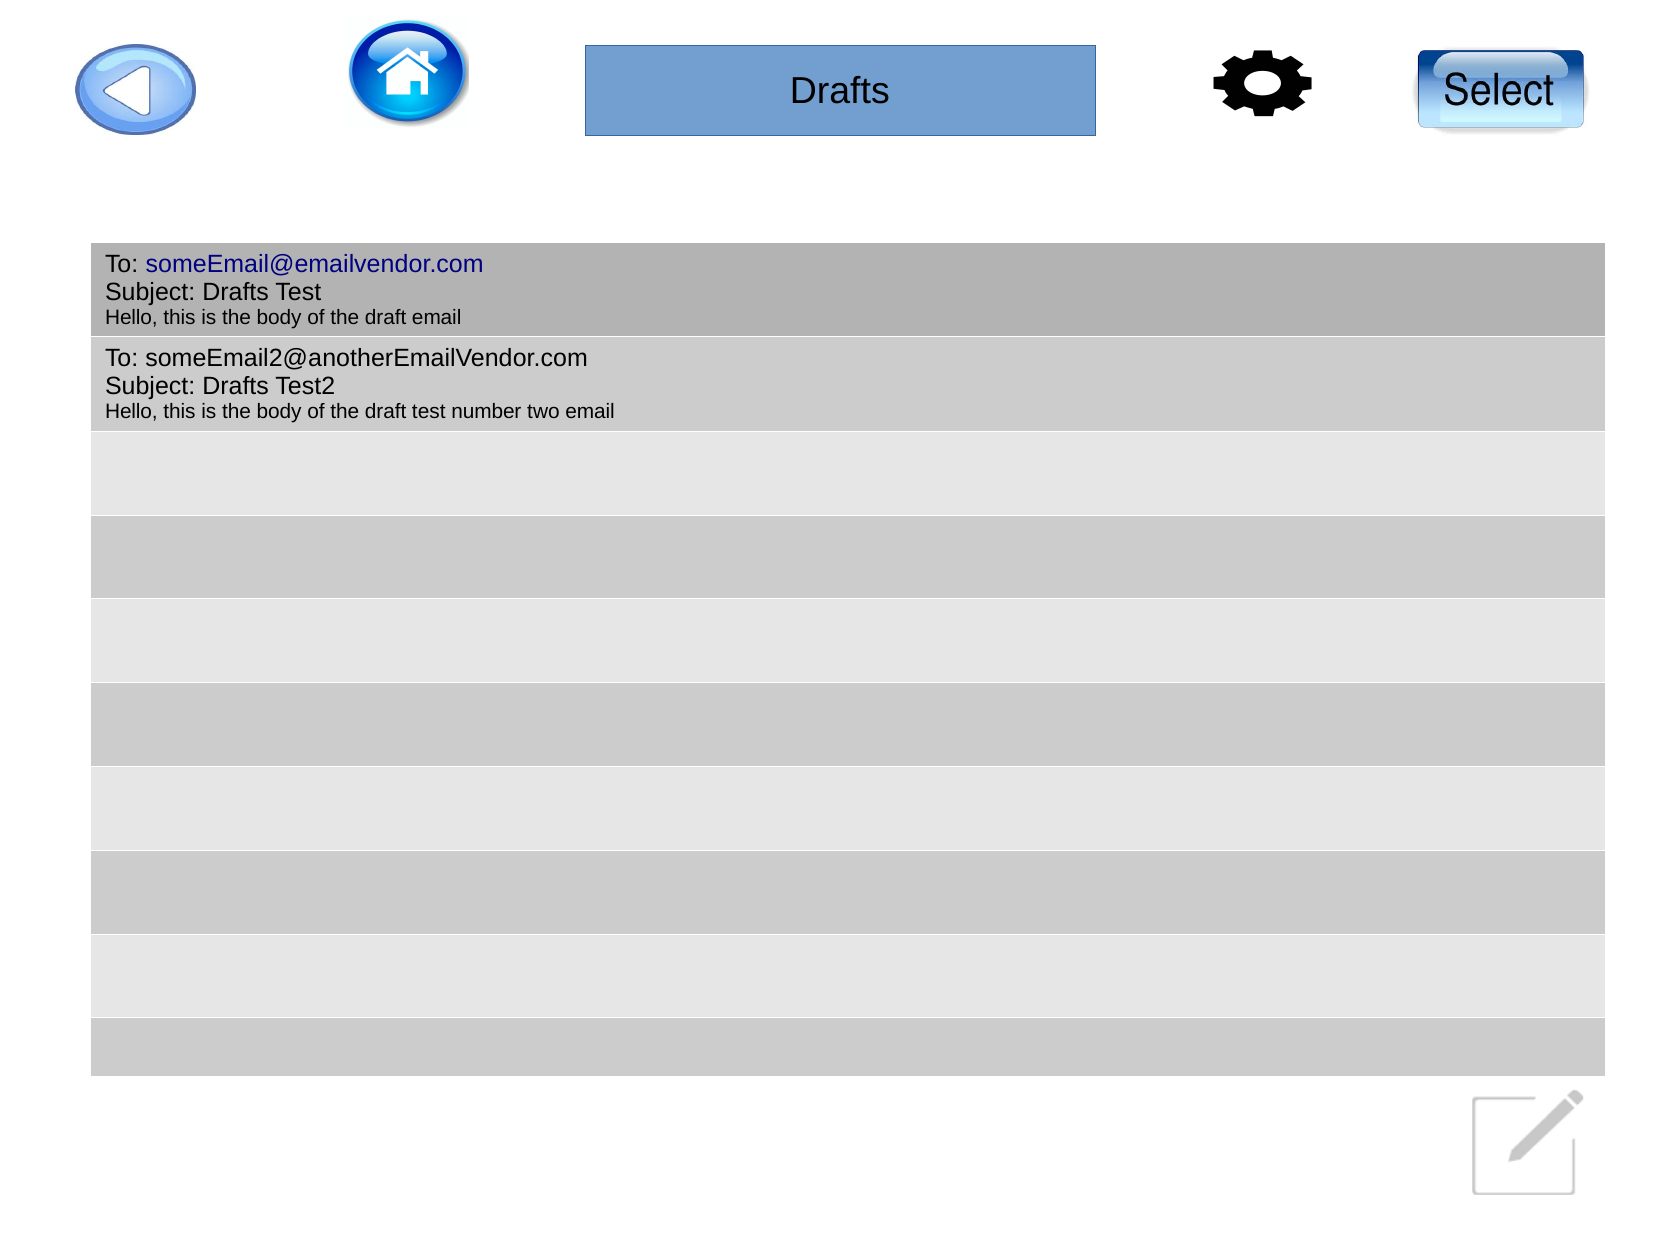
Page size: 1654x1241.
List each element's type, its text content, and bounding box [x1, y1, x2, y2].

table_cell [91, 767, 1605, 850]
picture [1410, 45, 1591, 136]
table_cell [91, 851, 1605, 934]
table_cell [91, 432, 1605, 515]
table_cell [91, 683, 1605, 766]
table_cell [91, 516, 1605, 598]
picture [1425, 1079, 1636, 1201]
table_cell [91, 935, 1605, 1017]
table_cell [91, 599, 1605, 682]
table_cell To: someEmail2@anotherEmailVendor.com Subject: Drafts Test2 Hello, this is the body of the draft test number two email [91, 337, 1605, 431]
table_header To: someEmail@emailvendor.com Subject: Drafts Test Hello, this is the body of the draft email [91, 243, 1605, 336]
table_cell [91, 1018, 1605, 1076]
text_box Drafts [585, 45, 1096, 136]
picture [345, 14, 469, 128]
picture [1189, 30, 1336, 128]
picture [75, 44, 196, 136]
